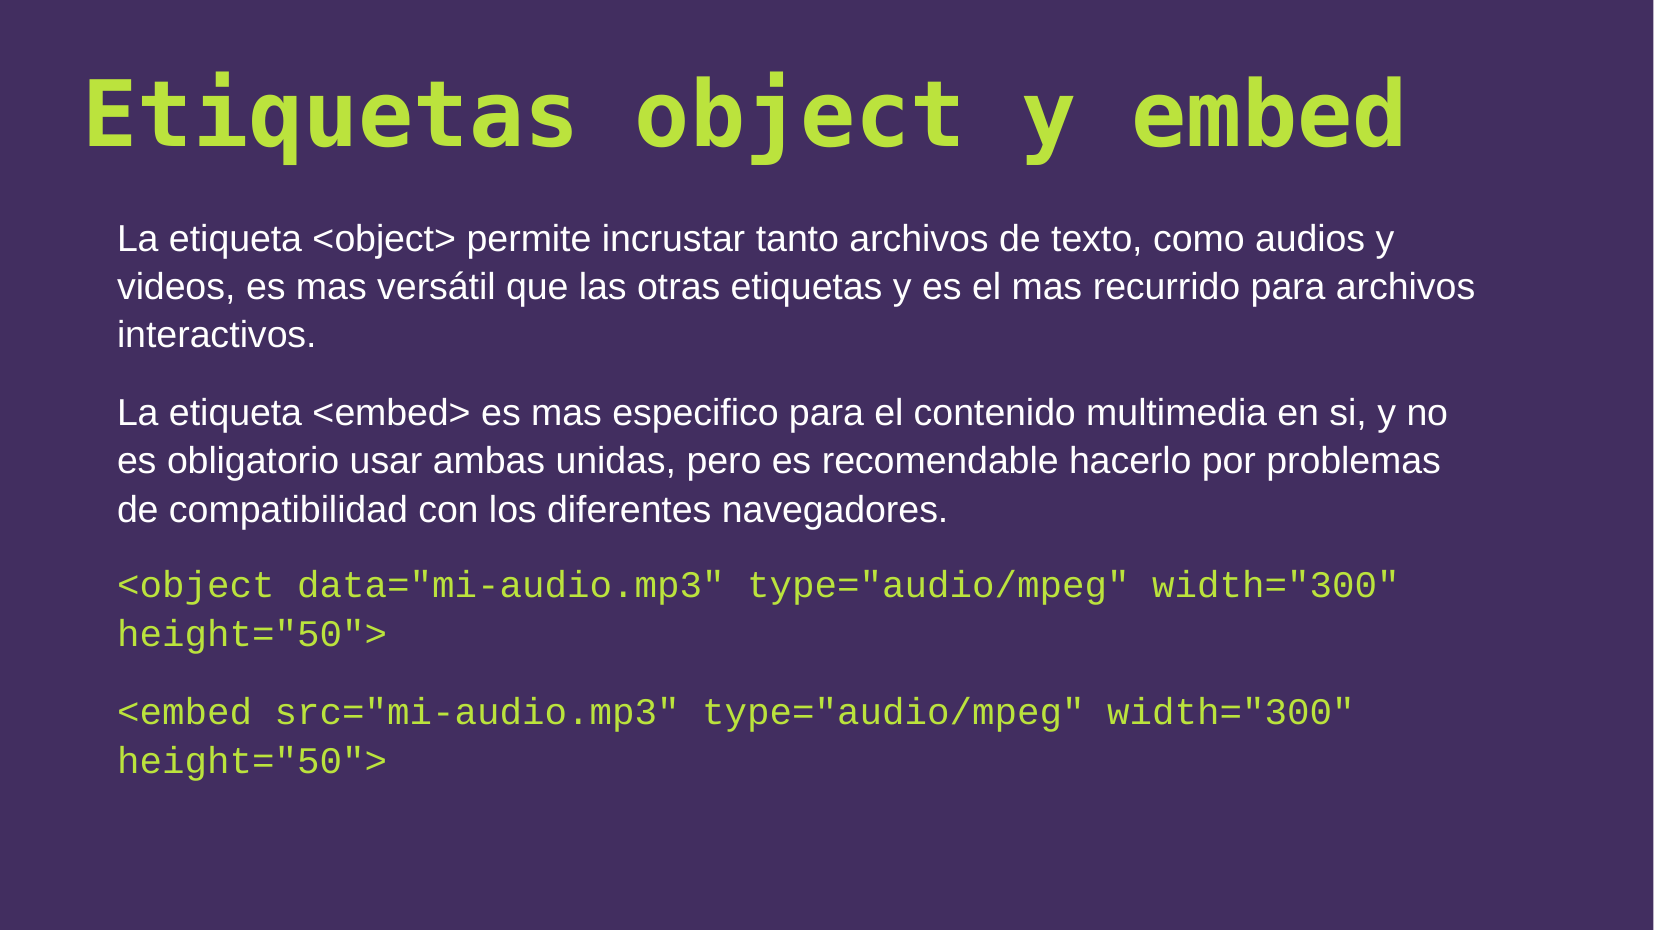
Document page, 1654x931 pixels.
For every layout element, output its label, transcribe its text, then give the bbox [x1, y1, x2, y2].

title Etiquetas object y embed [82, 37, 1571, 193]
list La etiqueta <object> permite incrustar tanto archivos de texto, como audios y videos, es mas versátil que las otras etiquetas y es el mas recurrido para archivos interactivos. La etiqueta <embed> es mas especifico para el contenido multimedia en si, y no es obligatorio usar ambas unidas, pero es recomendable hacerlo por problemas de compatibilidad con los diferentes navegadores. <object data="mi-audio.mp3" type="audio/mpeg" width="300" height="50"> <embed src="mi-audio.mp3" type="audio/mpeg" width="300" height="50"> [117, 210, 1482, 858]
